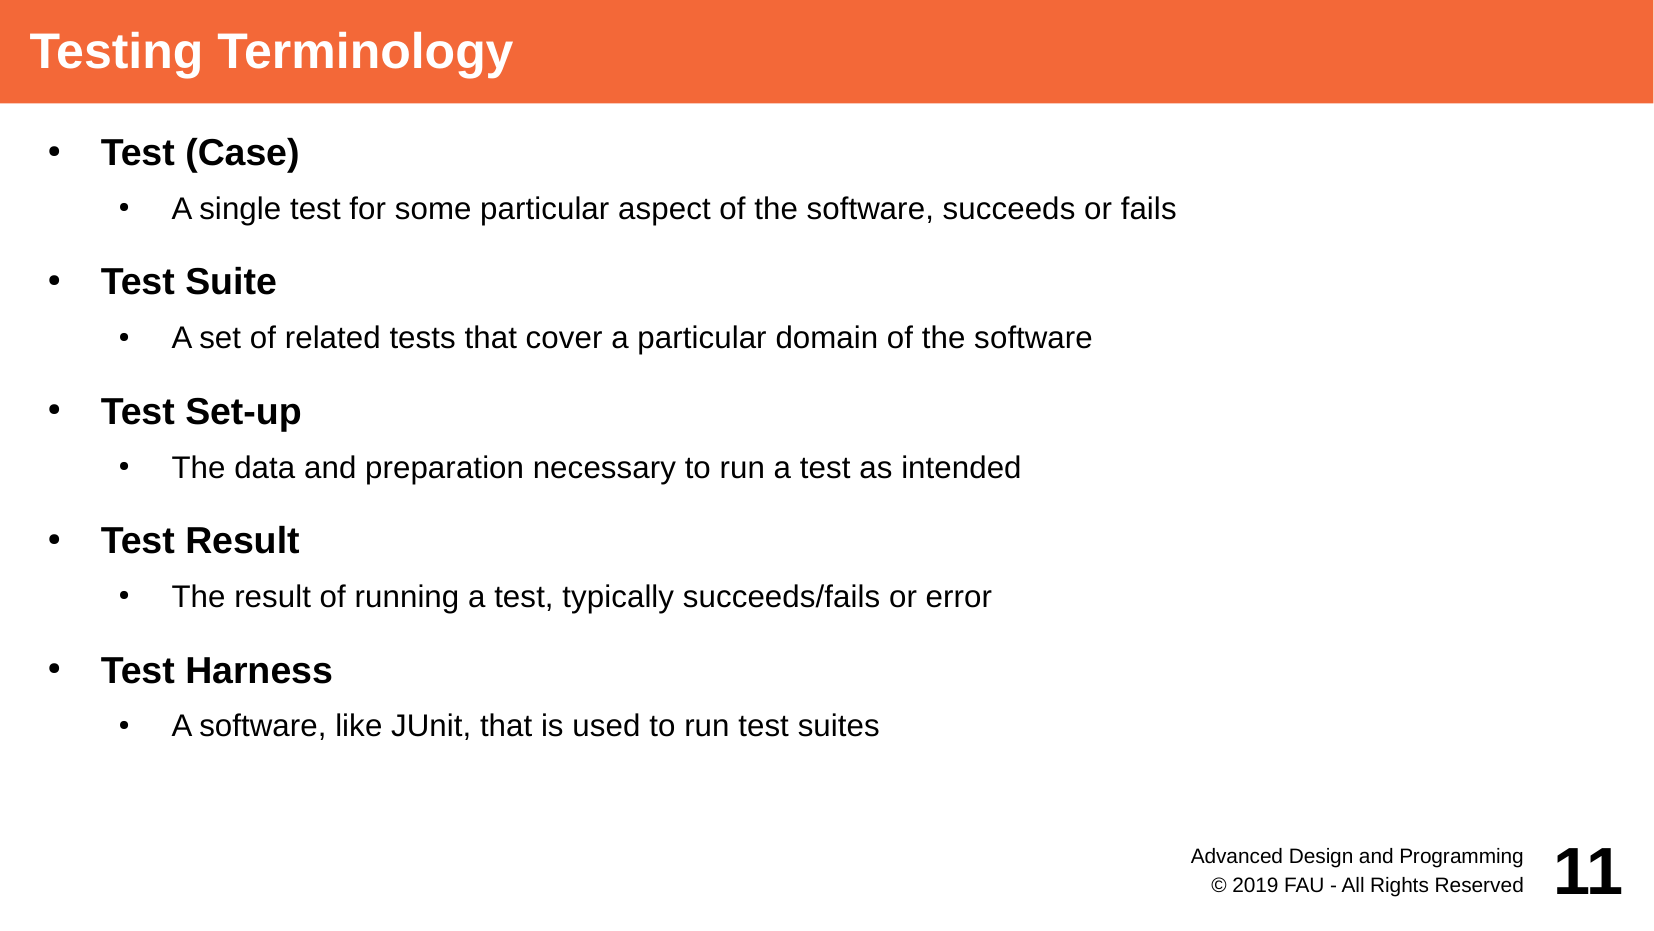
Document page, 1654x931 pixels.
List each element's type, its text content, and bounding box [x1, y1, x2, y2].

title Testing Terminology [0, 0, 1654, 104]
list Test (Case) A single test for some particular aspect of the software, succeeds or fails Test Suite A set of related tests that cover a particular domain of the software Test Set-up The data and preparation necessary to run a test as intended Test Result The result of running a test, typically succeeds/fails or error Test Harness A software, like JUnit, that is used to run test suites [30, 131, 1625, 808]
